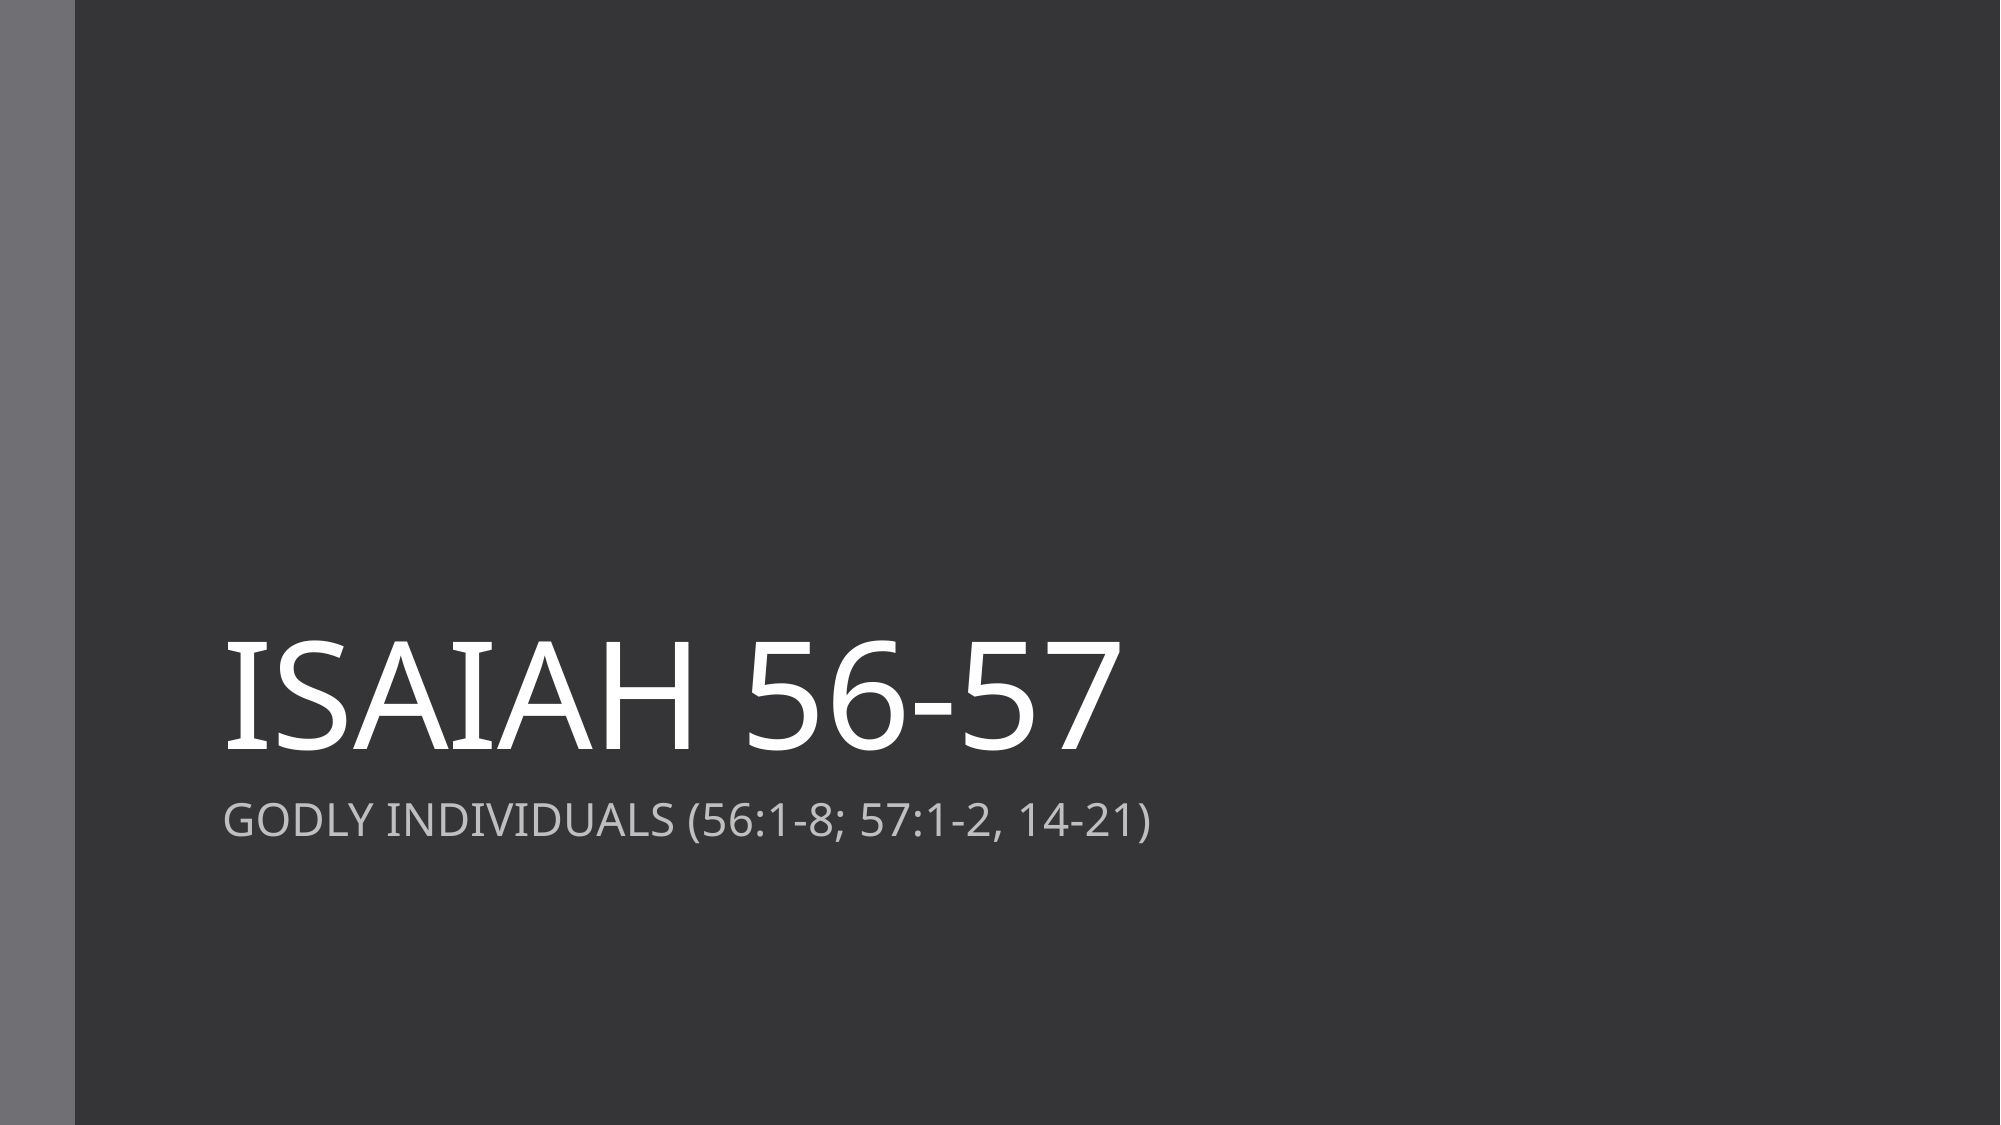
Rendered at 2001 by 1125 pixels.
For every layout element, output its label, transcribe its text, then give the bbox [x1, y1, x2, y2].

title ISAIAH 56-57 [206, 124, 1752, 787]
subtitle GODLY INDIVIDUALS (56:1-8; 57:1-2, 14-21) [206, 787, 1752, 1066]
